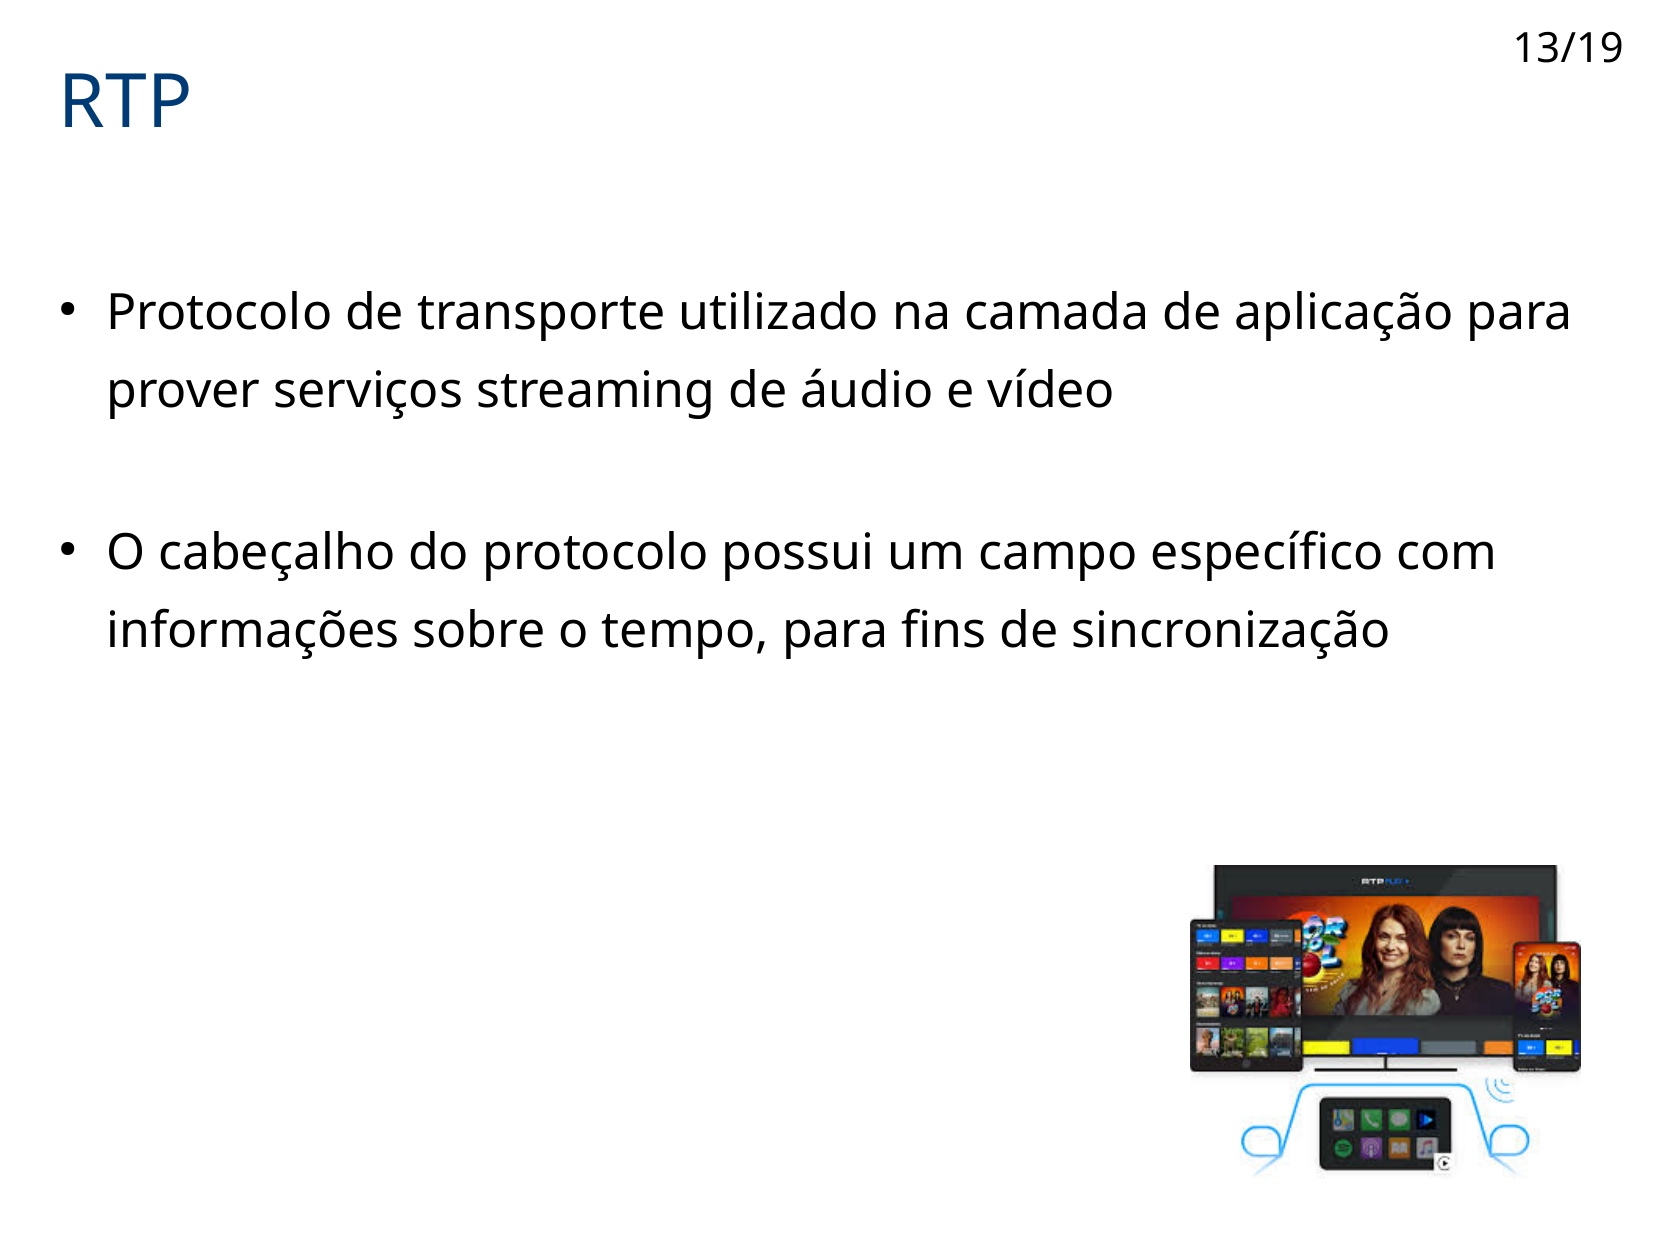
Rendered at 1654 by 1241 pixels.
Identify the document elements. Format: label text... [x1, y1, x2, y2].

picture [1190, 865, 1581, 1180]
title RTP [59, 47, 1625, 166]
list Protocolo de transporte utilizado na camada de aplicação para prover serviços streaming de áudio e vídeo O cabeçalho do protocolo possui um campo específico com informações sobre o tempo, para fins de sincronização [59, 265, 1625, 1211]
